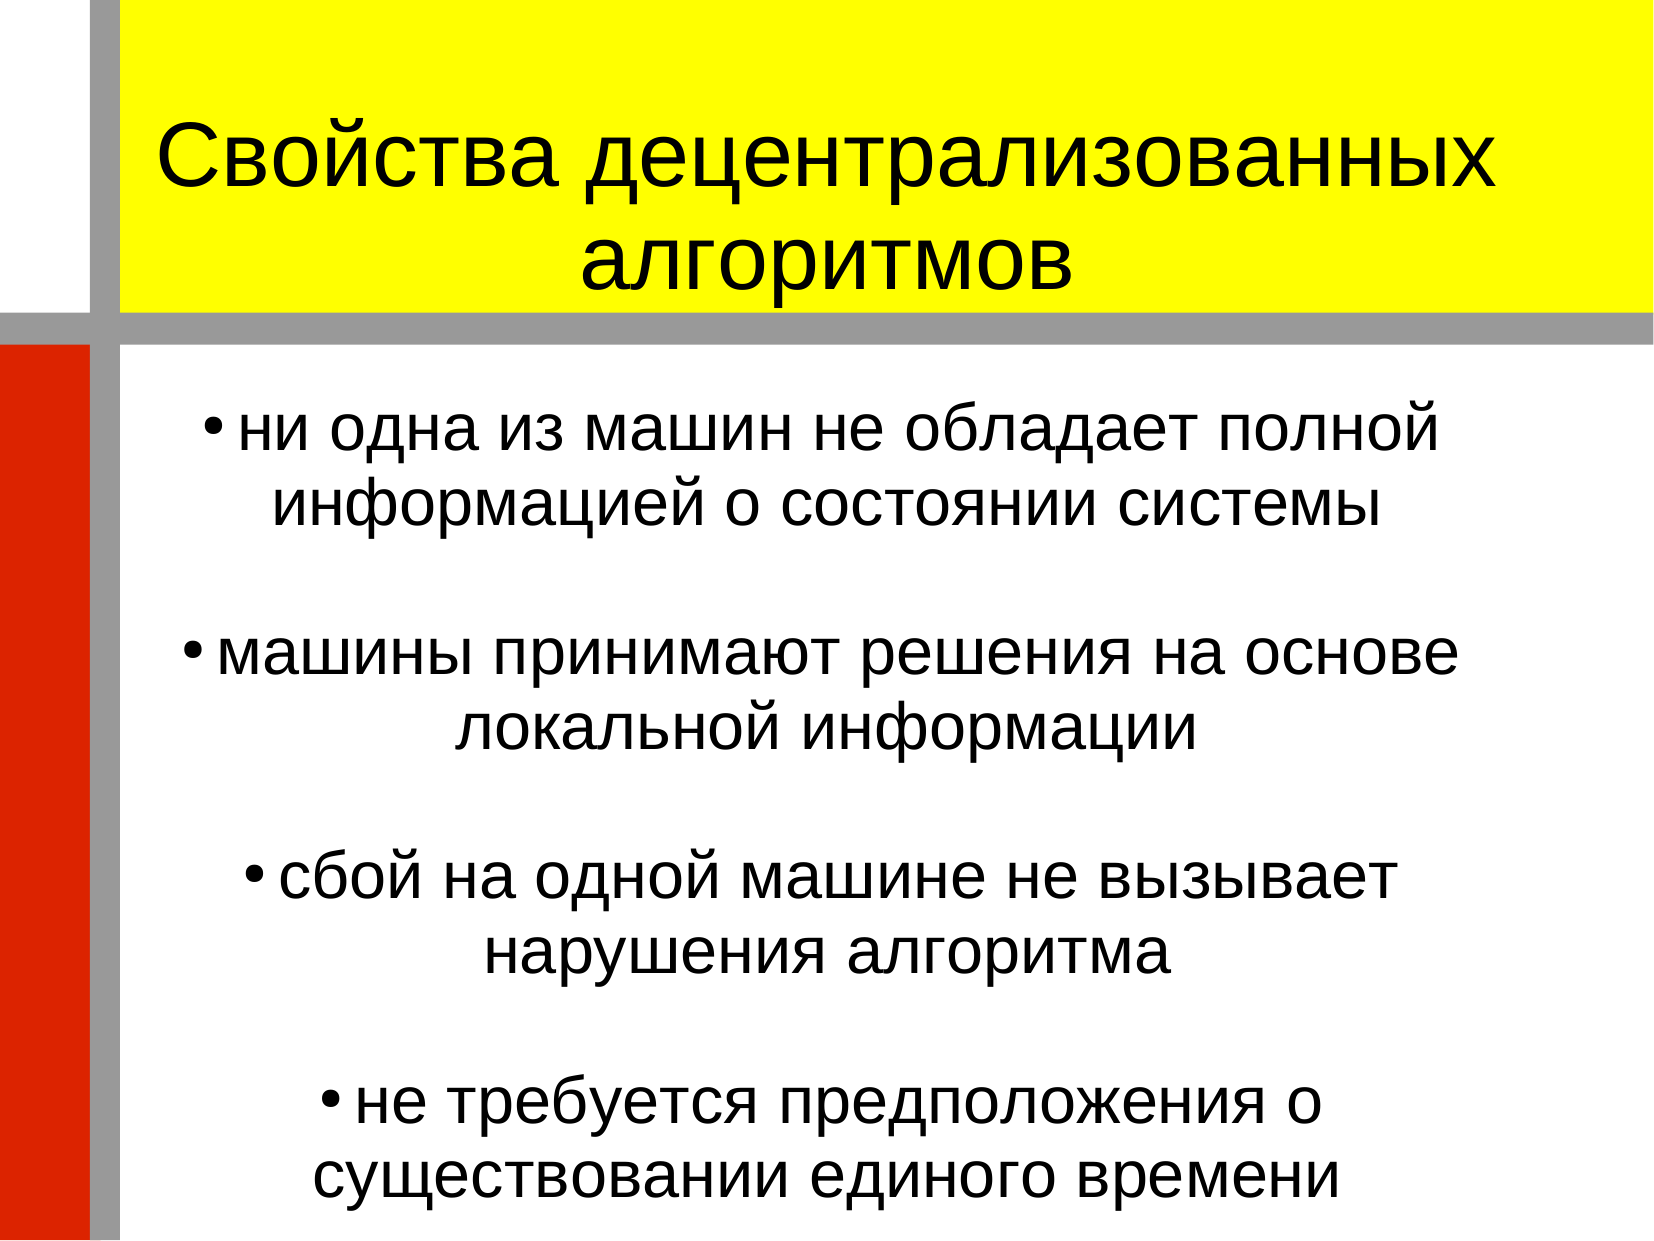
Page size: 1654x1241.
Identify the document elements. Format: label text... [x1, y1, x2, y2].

subtitle ни одна из машин не обладает полной информацией о состоянии системы машины принимают решения на основе локальной информации сбой на одной машине не вызывает нарушения алгоритма не требуется предположения о существовании единого времени [121, 389, 1534, 1213]
title Свойства децентрализованных алгоритмов [121, 103, 1534, 309]
